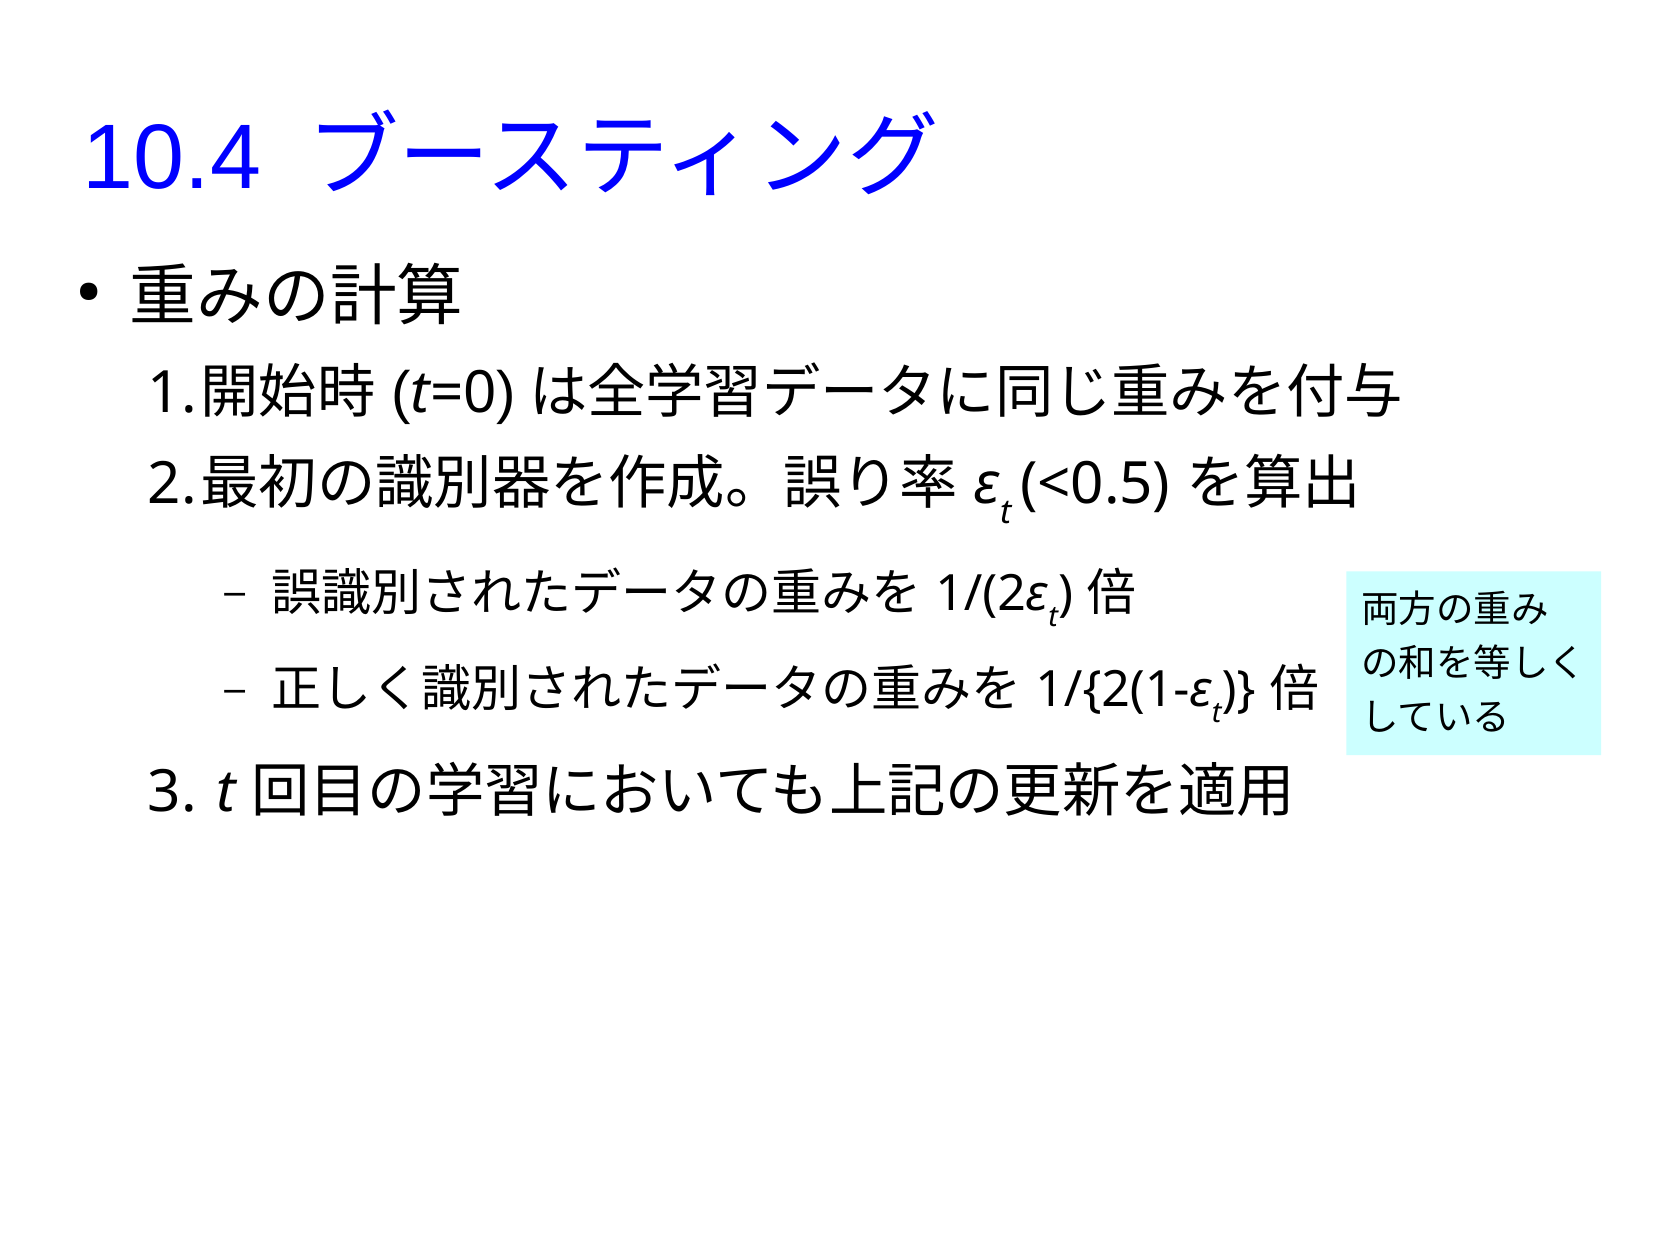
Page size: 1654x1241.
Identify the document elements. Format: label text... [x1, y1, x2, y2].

list 重みの計算 開始時(t=0)は全学習データに同じ重みを付与 最初の識別器を作成。誤り率εt (<0.5)を算出 誤識別されたデータの重みを1/(2εt)倍 正しく識別されたデータの重みを1/{2(1-εt)}倍 t回目の学習においても上記の更新を適用 [59, 248, 1548, 968]
text_box 両方の重み の和を等しく している [1346, 571, 1602, 756]
title 10.4 ブースティング [82, 49, 1571, 257]
